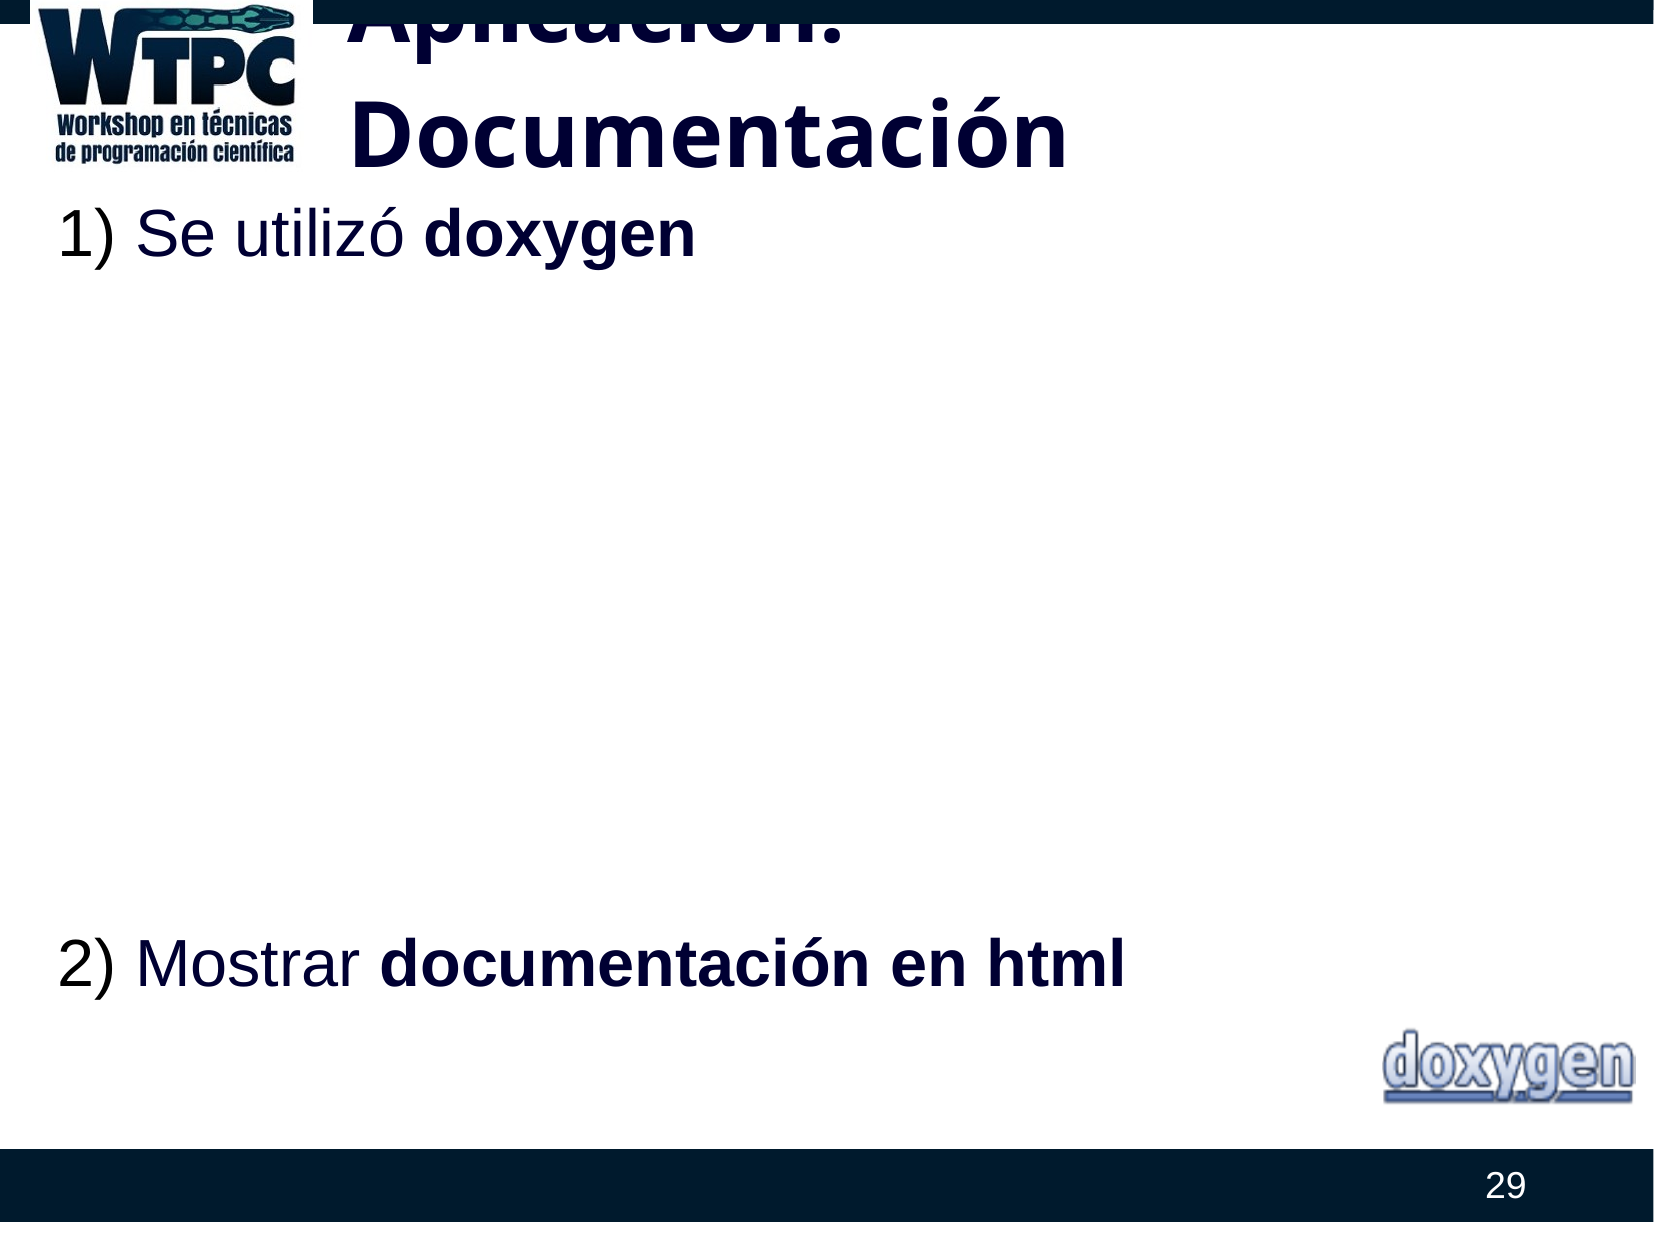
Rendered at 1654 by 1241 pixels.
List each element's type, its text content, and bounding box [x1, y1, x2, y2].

picture [0, 1149, 1654, 1223]
picture [0, 0, 1654, 175]
picture [1382, 1023, 1636, 1111]
title Aplicacion: Documentación [347, 24, 1569, 125]
text_box <número> [1470, 1156, 1654, 1228]
list Se utilizó doxygen Mostrar documentación en html [39, 195, 1617, 1106]
